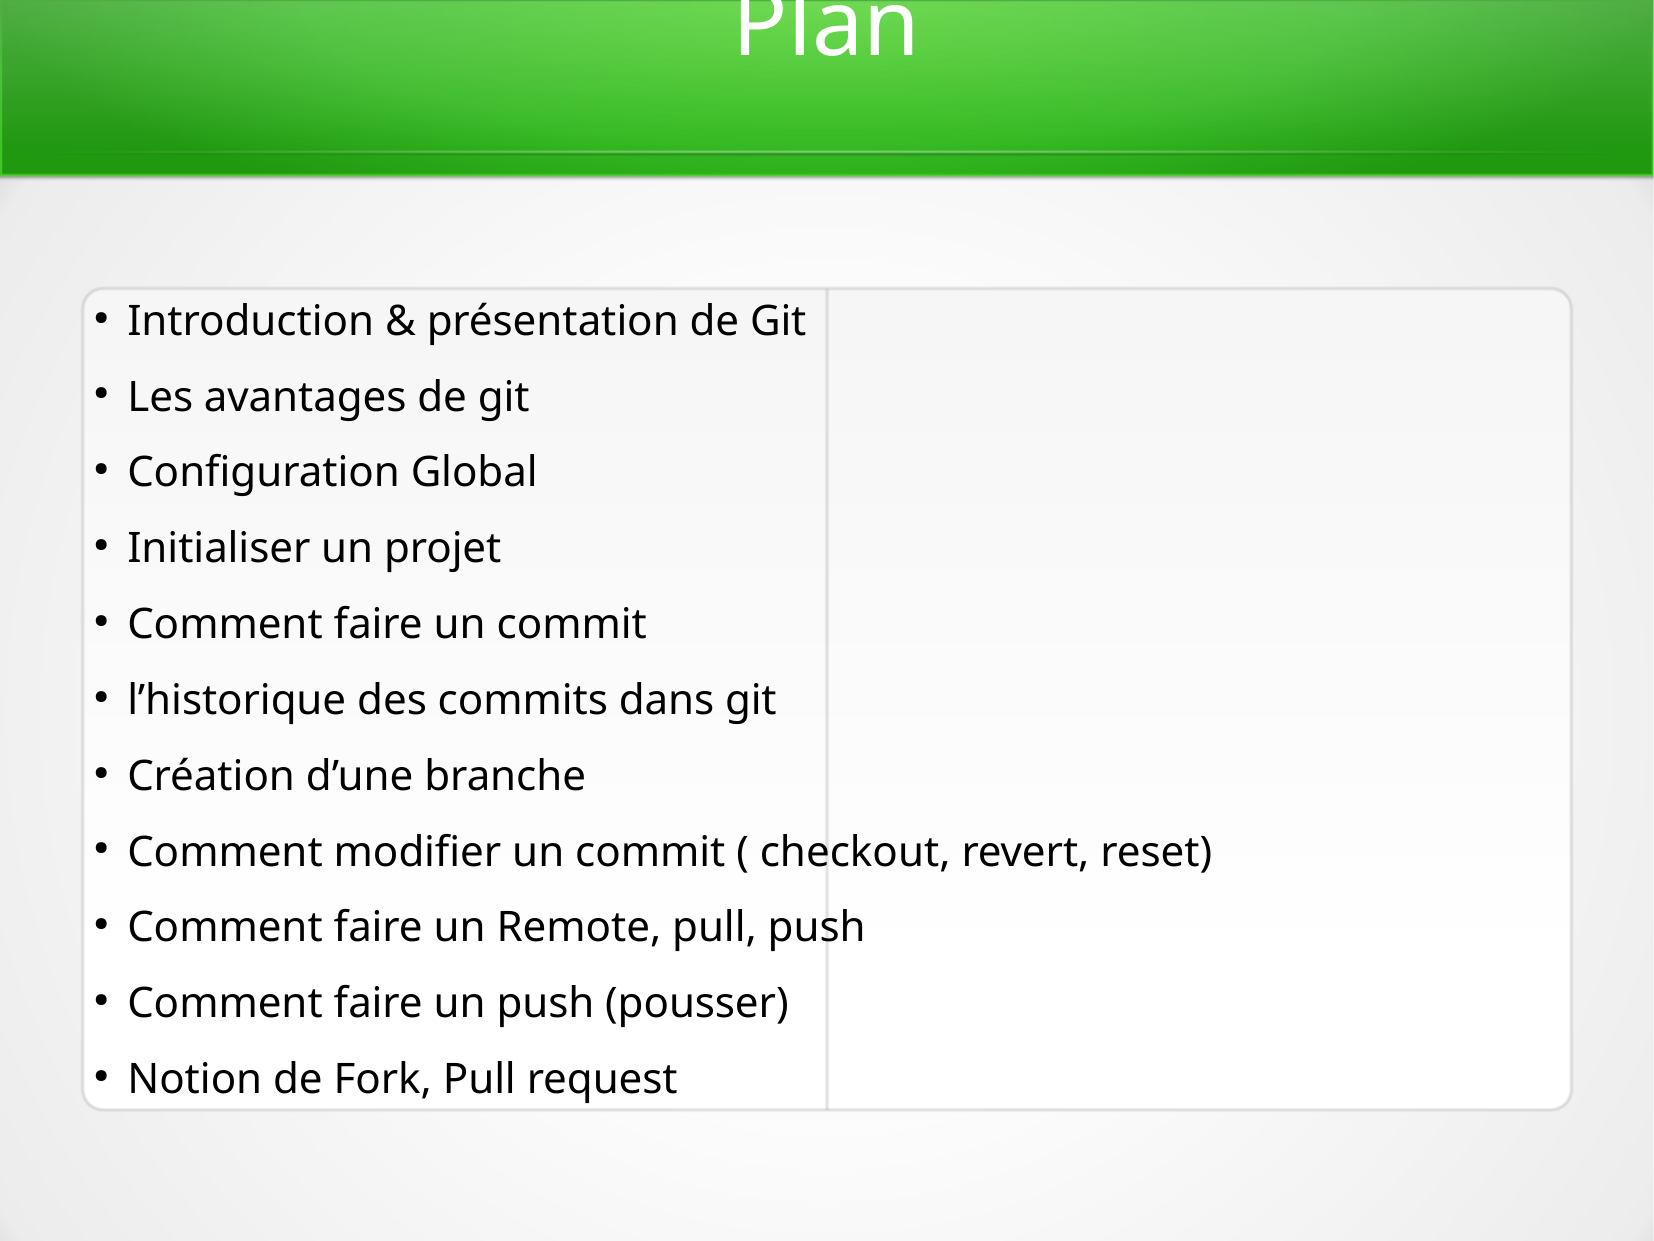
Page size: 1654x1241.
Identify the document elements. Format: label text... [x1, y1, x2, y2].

list Introduction & présentation de Git Les avantages de git Configuration Global Initialiser un projet Comment faire un commit l’historique des commits dans git Création d’une branche Comment modifier un commit ( checkout, revert, reset) Comment faire un Remote, pull, push Comment faire un push (pousser) Notion de Fork, Pull request [82, 290, 1560, 1111]
picture [0, 0, 1654, 1241]
title Plan [82, 0, 1571, 186]
